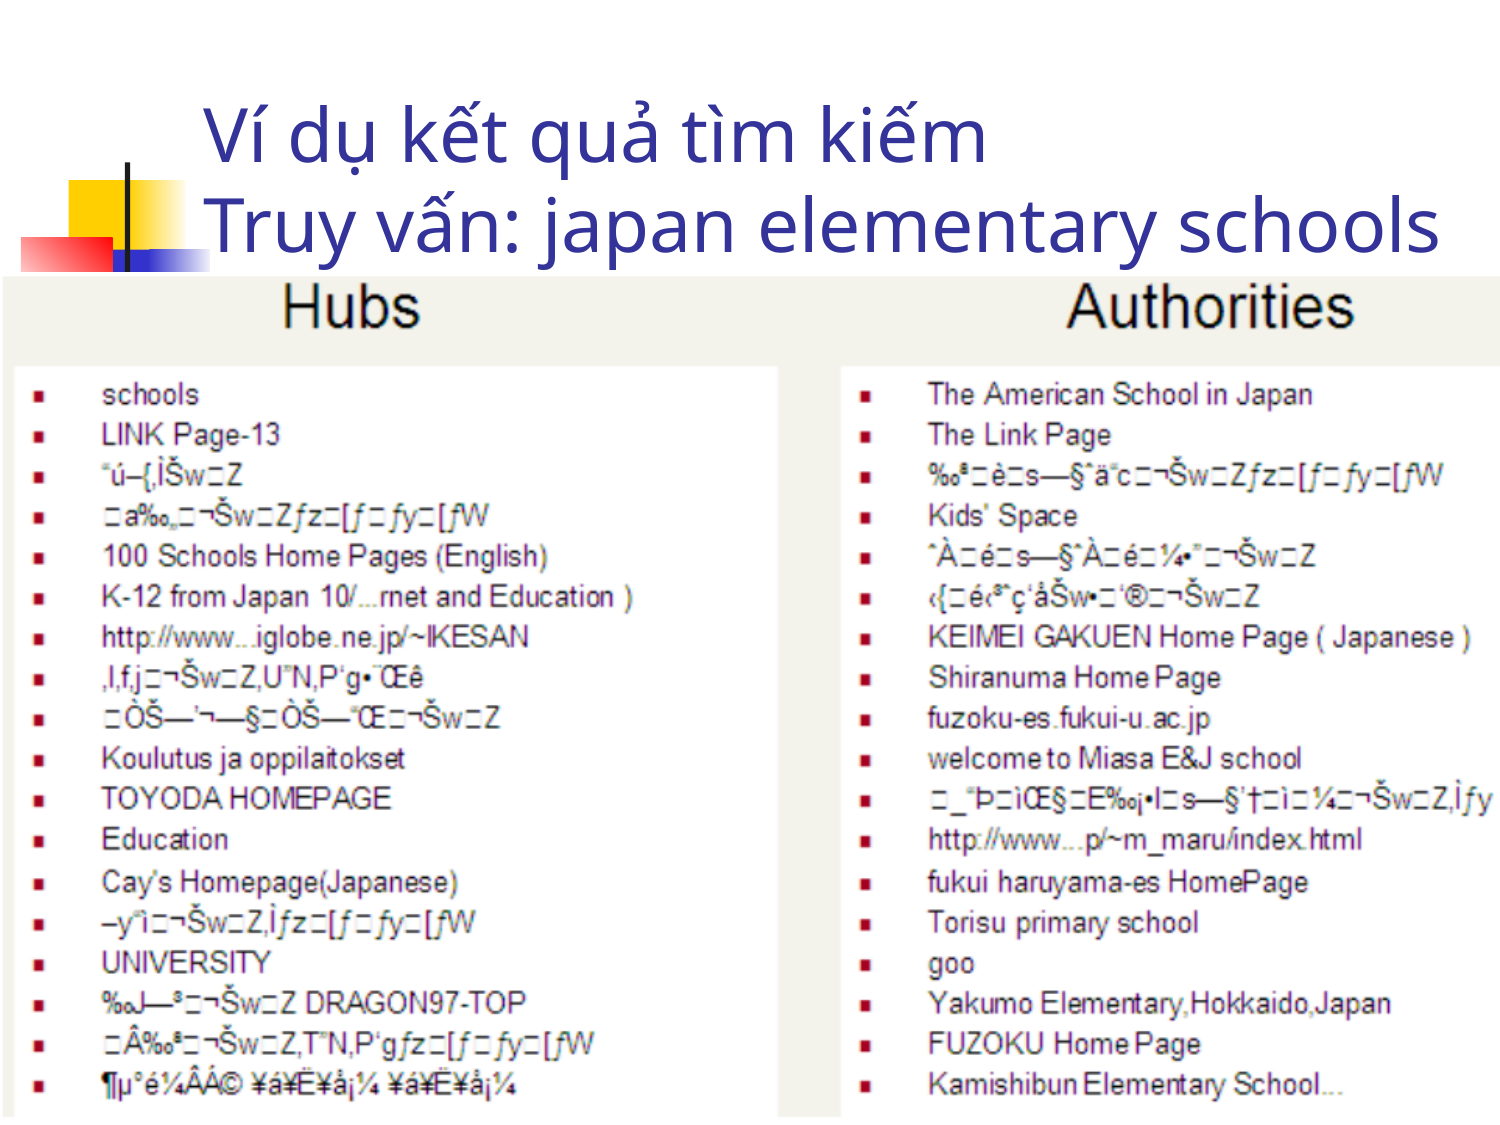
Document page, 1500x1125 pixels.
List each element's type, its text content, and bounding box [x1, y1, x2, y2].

title Ví dụ kết quả tìm kiếm Truy vấn: japan elementary schools [188, 35, 1468, 272]
picture [0, 272, 1500, 1125]
